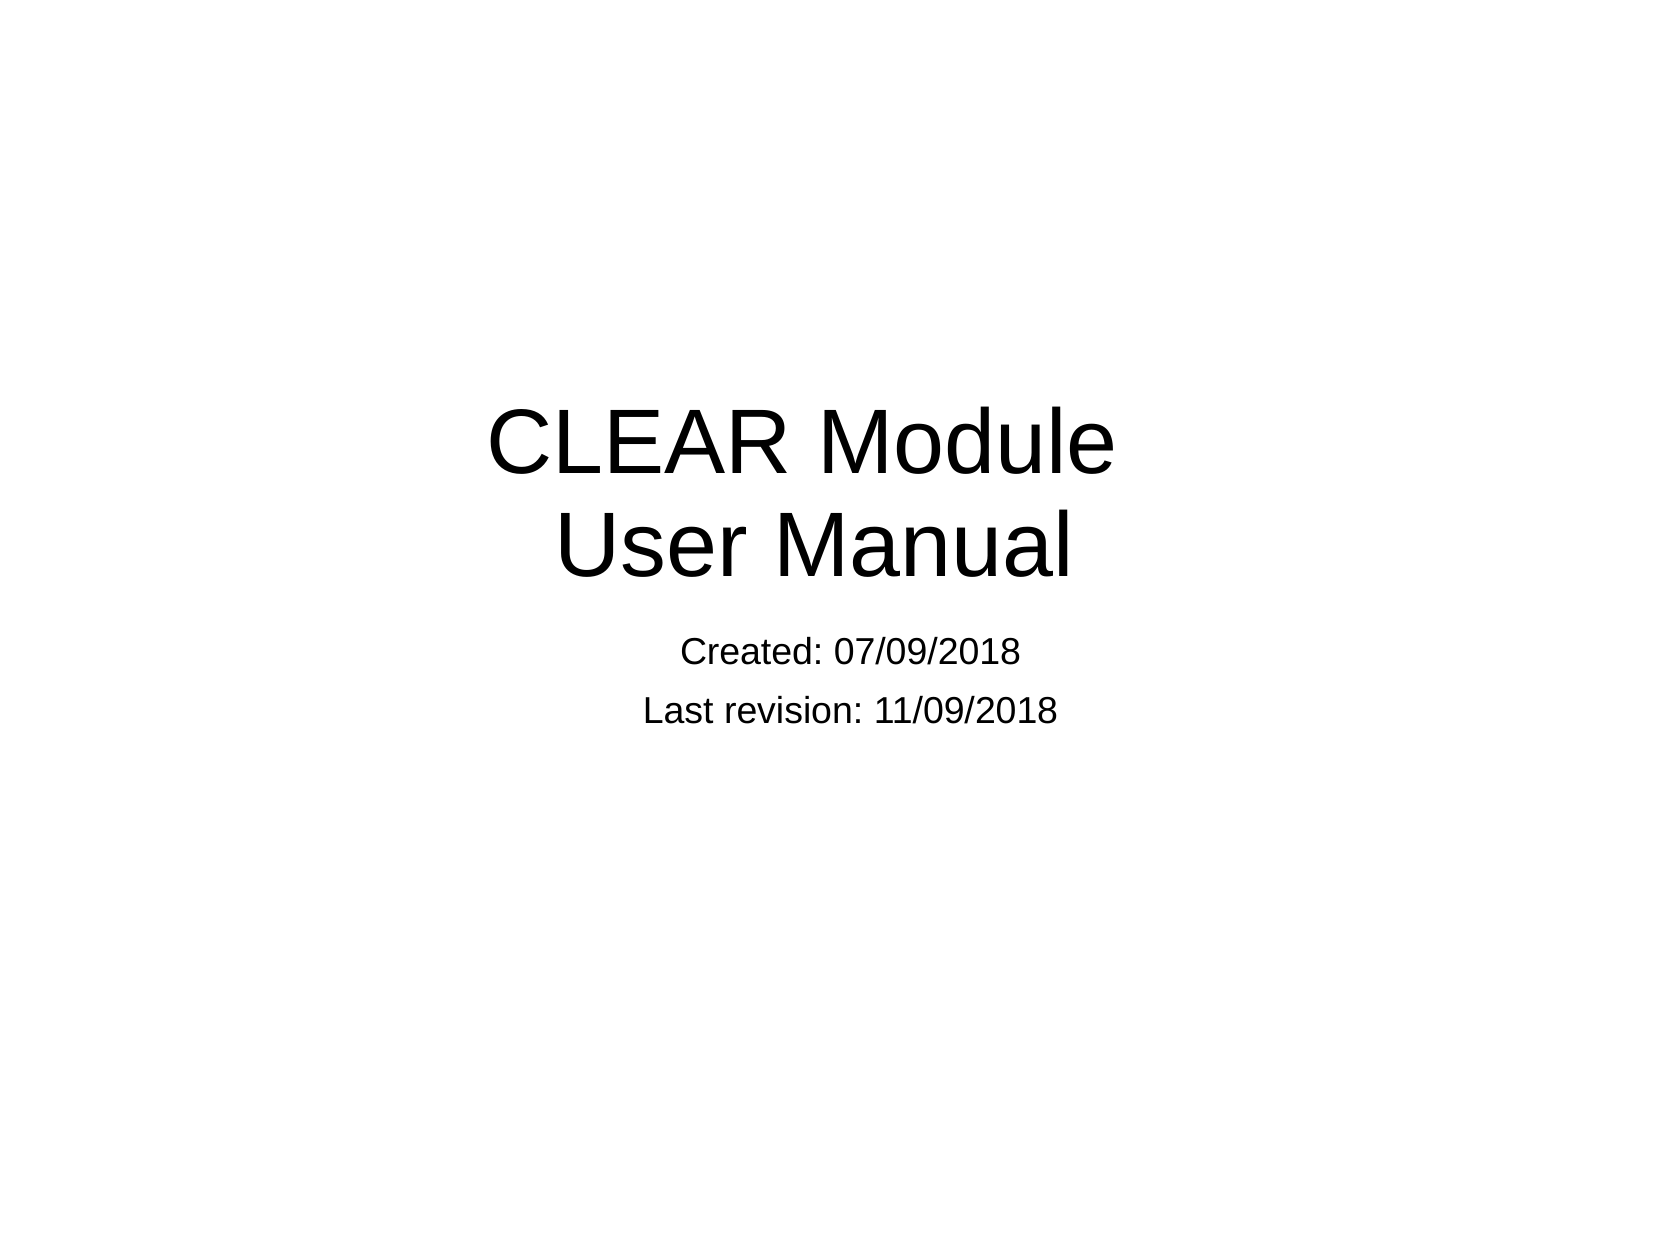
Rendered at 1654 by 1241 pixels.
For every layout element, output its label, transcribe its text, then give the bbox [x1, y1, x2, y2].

list Created: 07/09/2018 Last revision: 11/09/2018 [70, 630, 1560, 1241]
title CLEAR Module User Manual [70, 389, 1560, 597]
